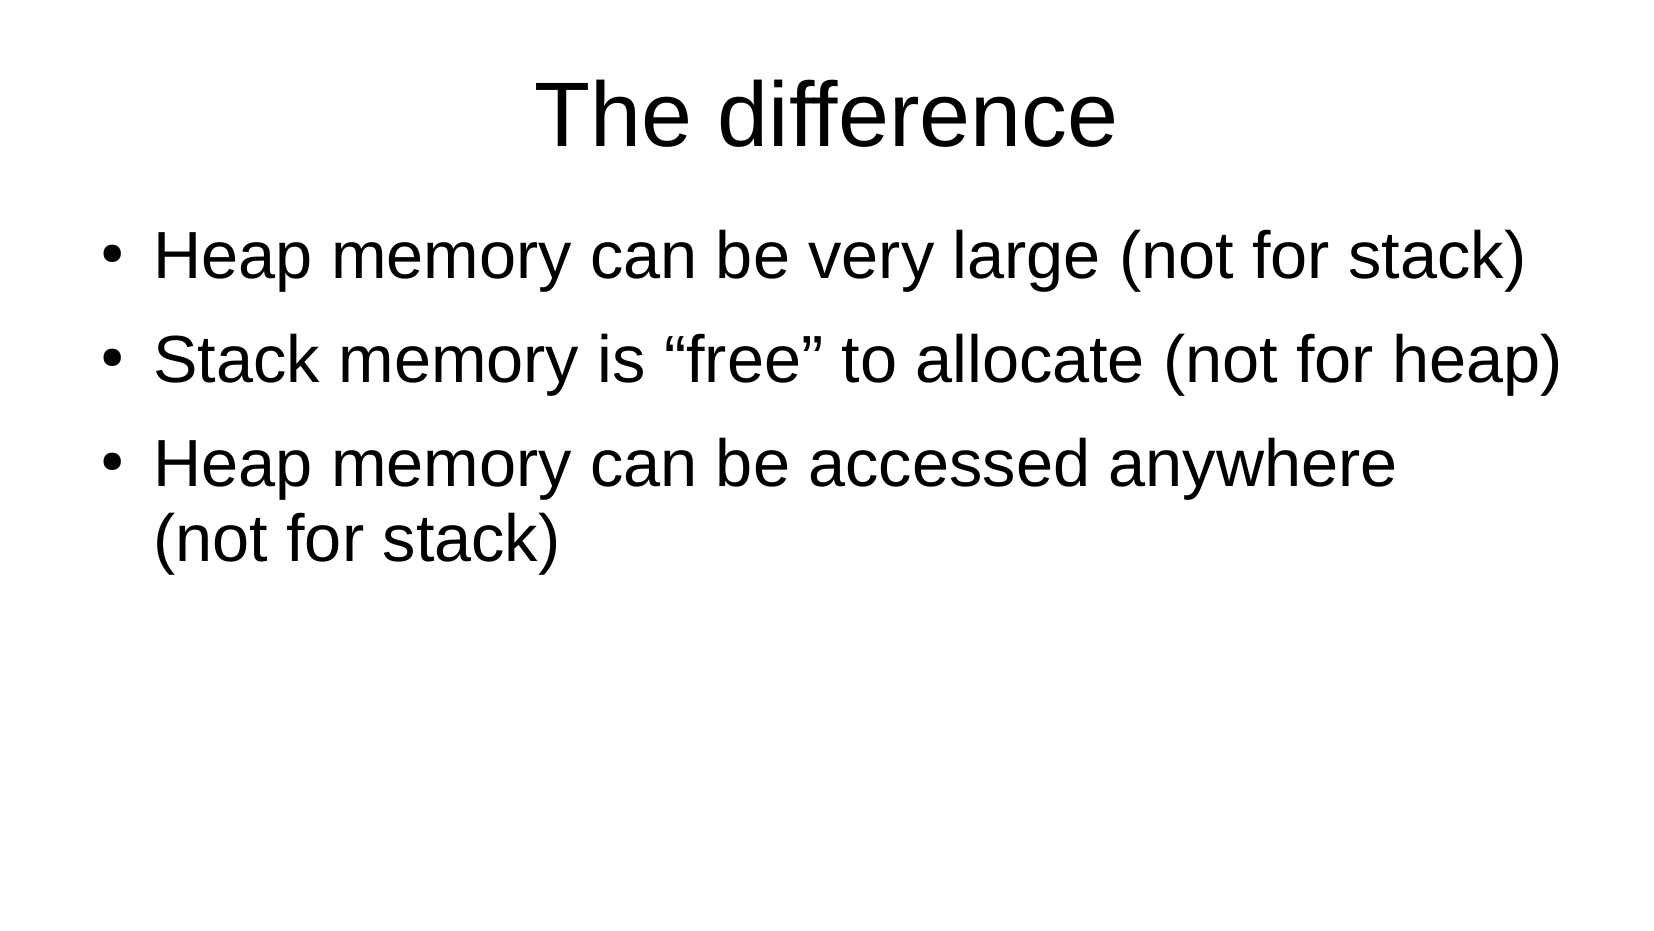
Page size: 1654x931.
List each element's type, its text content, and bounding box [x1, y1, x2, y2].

list Heap memory can be very large (not for stack) Stack memory is “free” to allocate (not for heap) Heap memory can be accessed anywhere (not for stack) [82, 217, 1571, 758]
title The difference [82, 37, 1571, 193]
